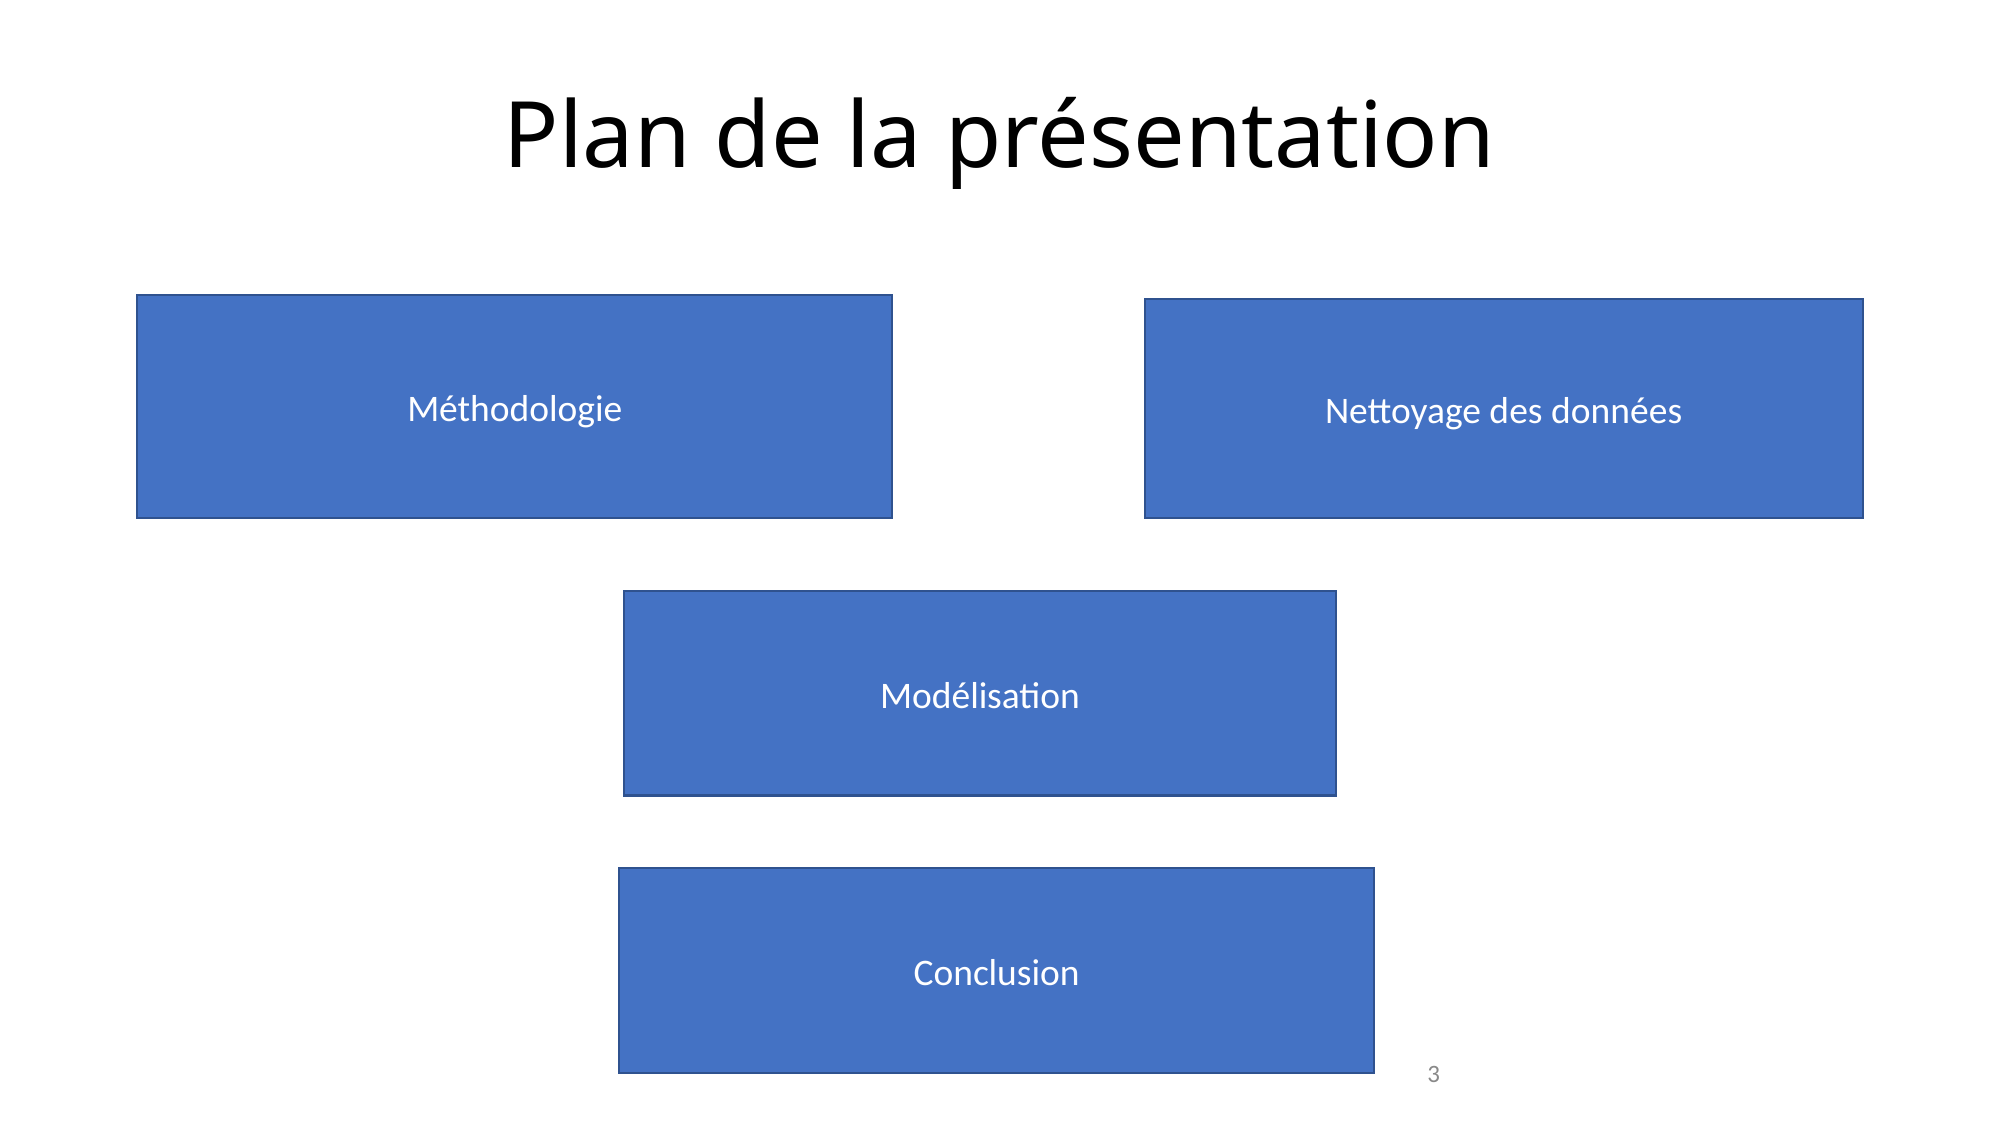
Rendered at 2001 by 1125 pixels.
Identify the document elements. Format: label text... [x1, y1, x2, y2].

title Plan de la présentation [137, 59, 1863, 216]
text_box [1412, 1042, 1863, 1103]
text_box Modélisation [624, 591, 1336, 796]
text_box Conclusion [619, 868, 1374, 1073]
text_box Méthodologie [137, 295, 892, 518]
text_box Nettoyage des données [1145, 299, 1863, 518]
